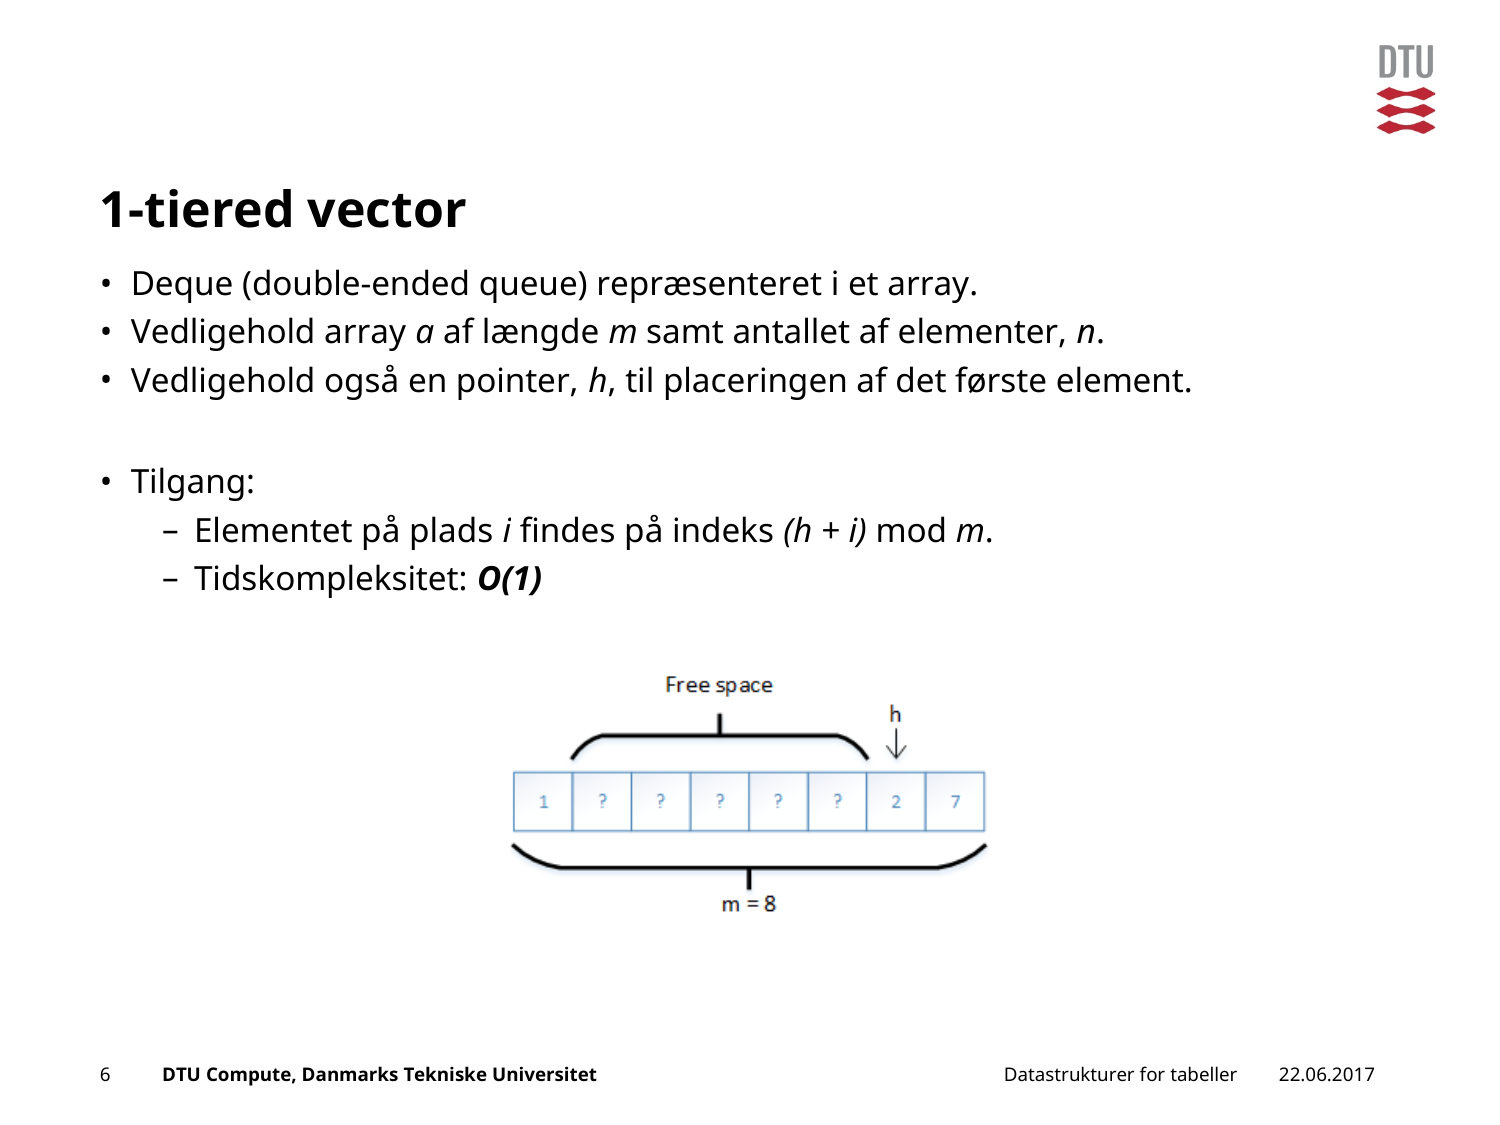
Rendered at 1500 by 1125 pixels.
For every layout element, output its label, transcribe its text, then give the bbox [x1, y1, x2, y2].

list Deque (double-ended queue) repræsenteret i et array. Vedligehold array a af længde m samt antallet af elementer, n. Vedligehold også en pointer, h, til placeringen af det første element. Tilgang: Elementet på plads i findes på indeks (h + i) mod m. Tidskompleksitet: O(1) [99, 262, 1375, 1012]
title 1-tiered vector [99, 49, 1375, 238]
picture [504, 661, 996, 932]
picture [1356, 45, 1436, 134]
